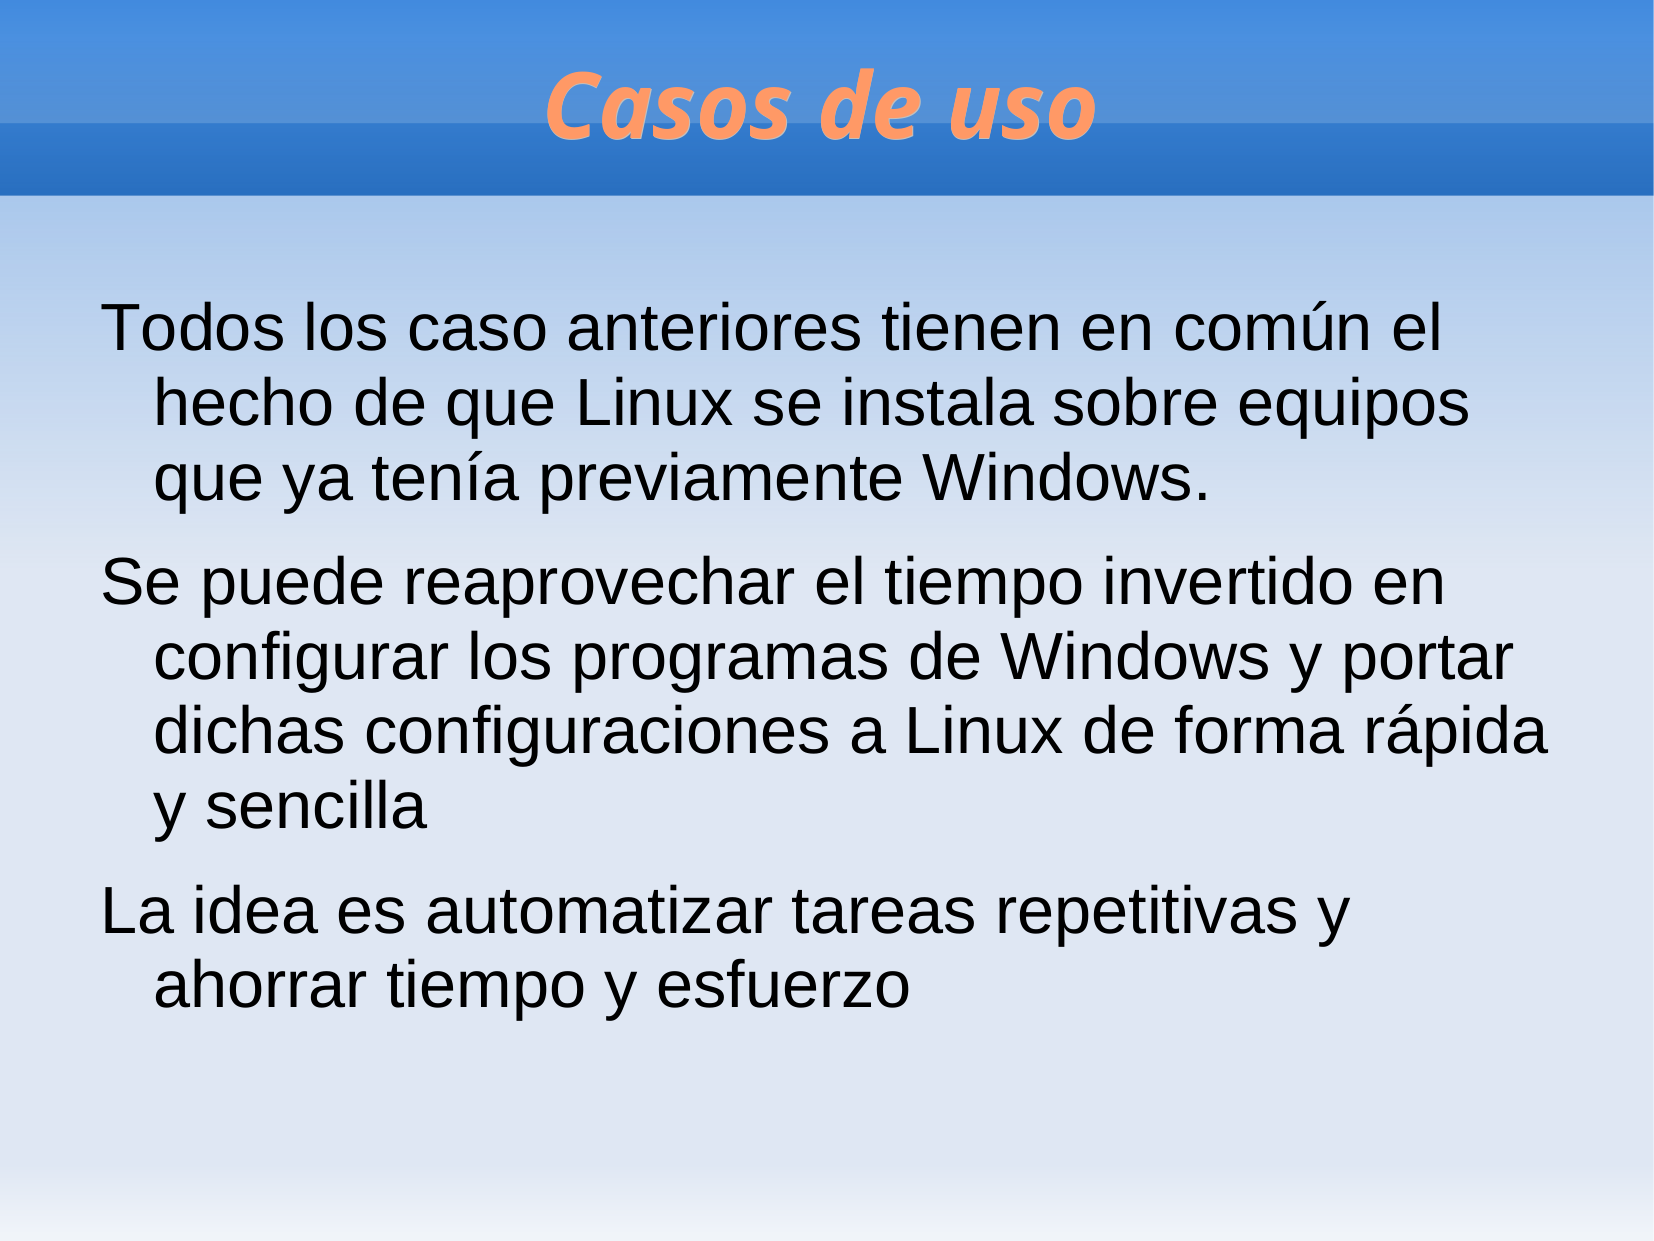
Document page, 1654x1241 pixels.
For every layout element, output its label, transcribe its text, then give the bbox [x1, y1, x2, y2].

picture [0, 0, 1654, 1241]
title Casos de uso [76, 7, 1565, 200]
list Todos los caso anteriores tienen en común el hecho de que Linux se instala sobre equipos que ya tenía previamente Windows. Se puede reaprovechar el tiempo invertido en configurar los programas de Windows y portar dichas configuraciones a Linux de forma rápida y sencilla La idea es automatizar tareas repetitivas y ahorrar tiempo y esfuerzo [82, 290, 1571, 1094]
